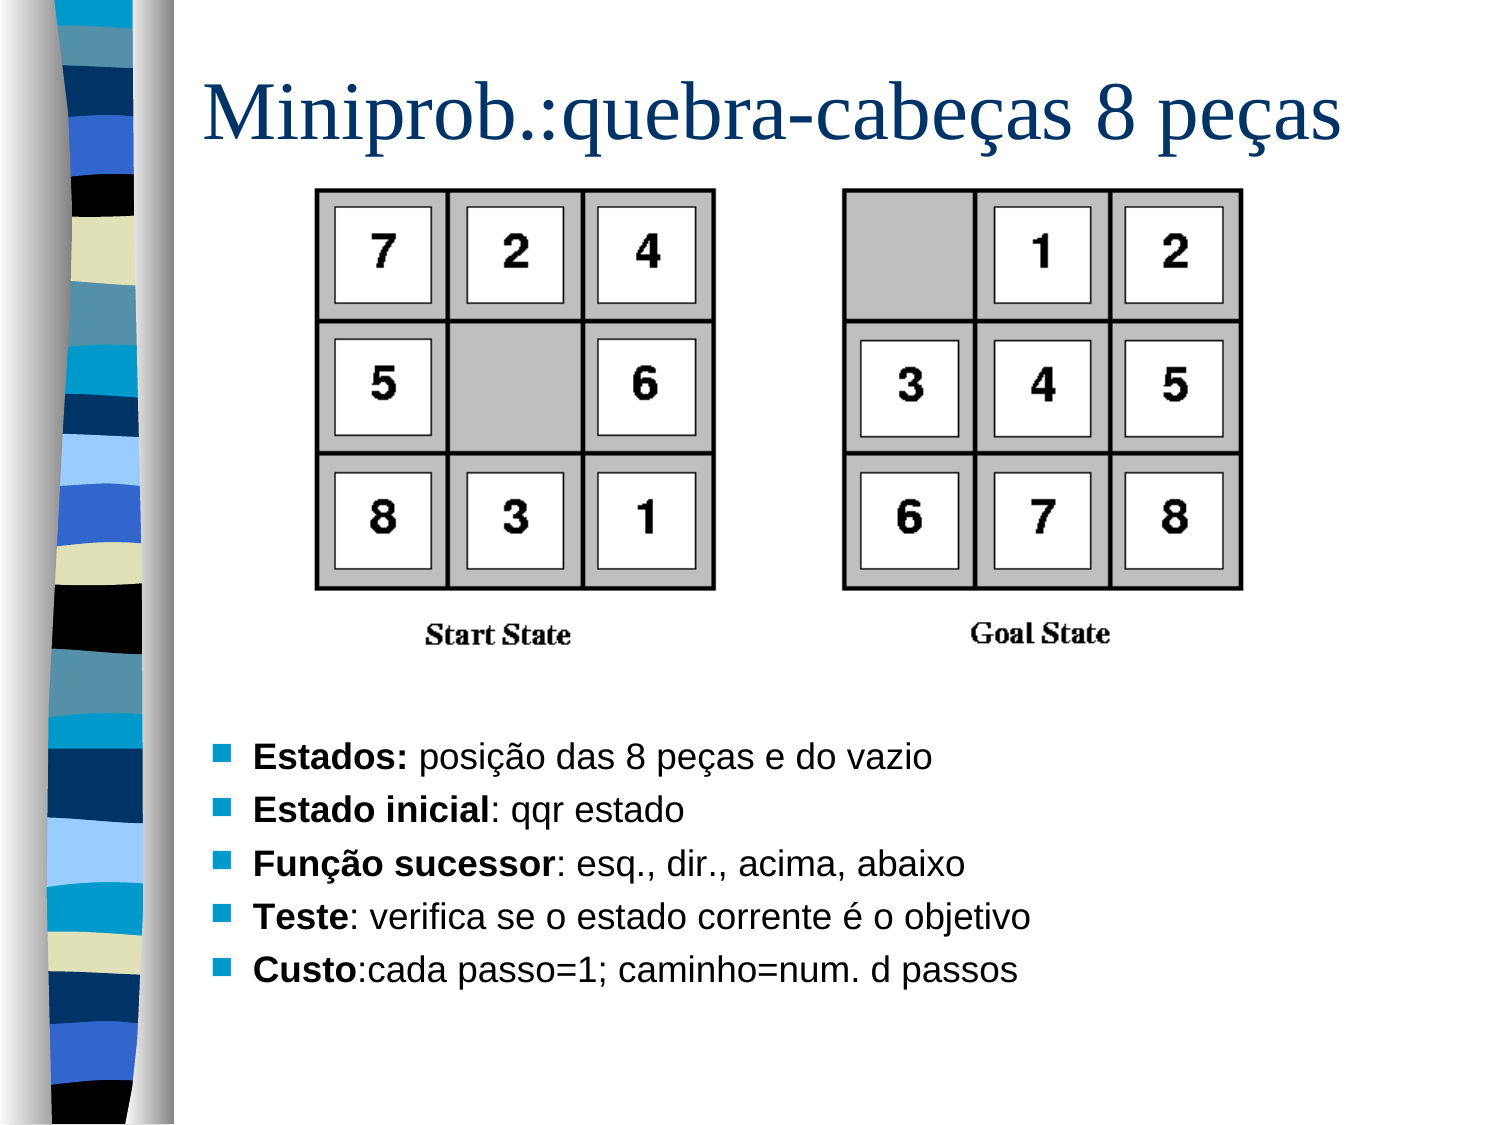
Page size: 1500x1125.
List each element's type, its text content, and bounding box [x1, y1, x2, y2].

list Estados: posição das 8 peças e do vazio Estado inicial: qqr estado Função sucessor: esq., dir., acima, abaixo Teste: verifica se o estado corrente é o objetivo Custo:cada passo=1; caminho=num. d passos [199, 725, 1438, 1000]
title Miniprob.:quebra-cabeças 8 peças [187, 37, 1463, 176]
picture [312, 187, 1245, 660]
